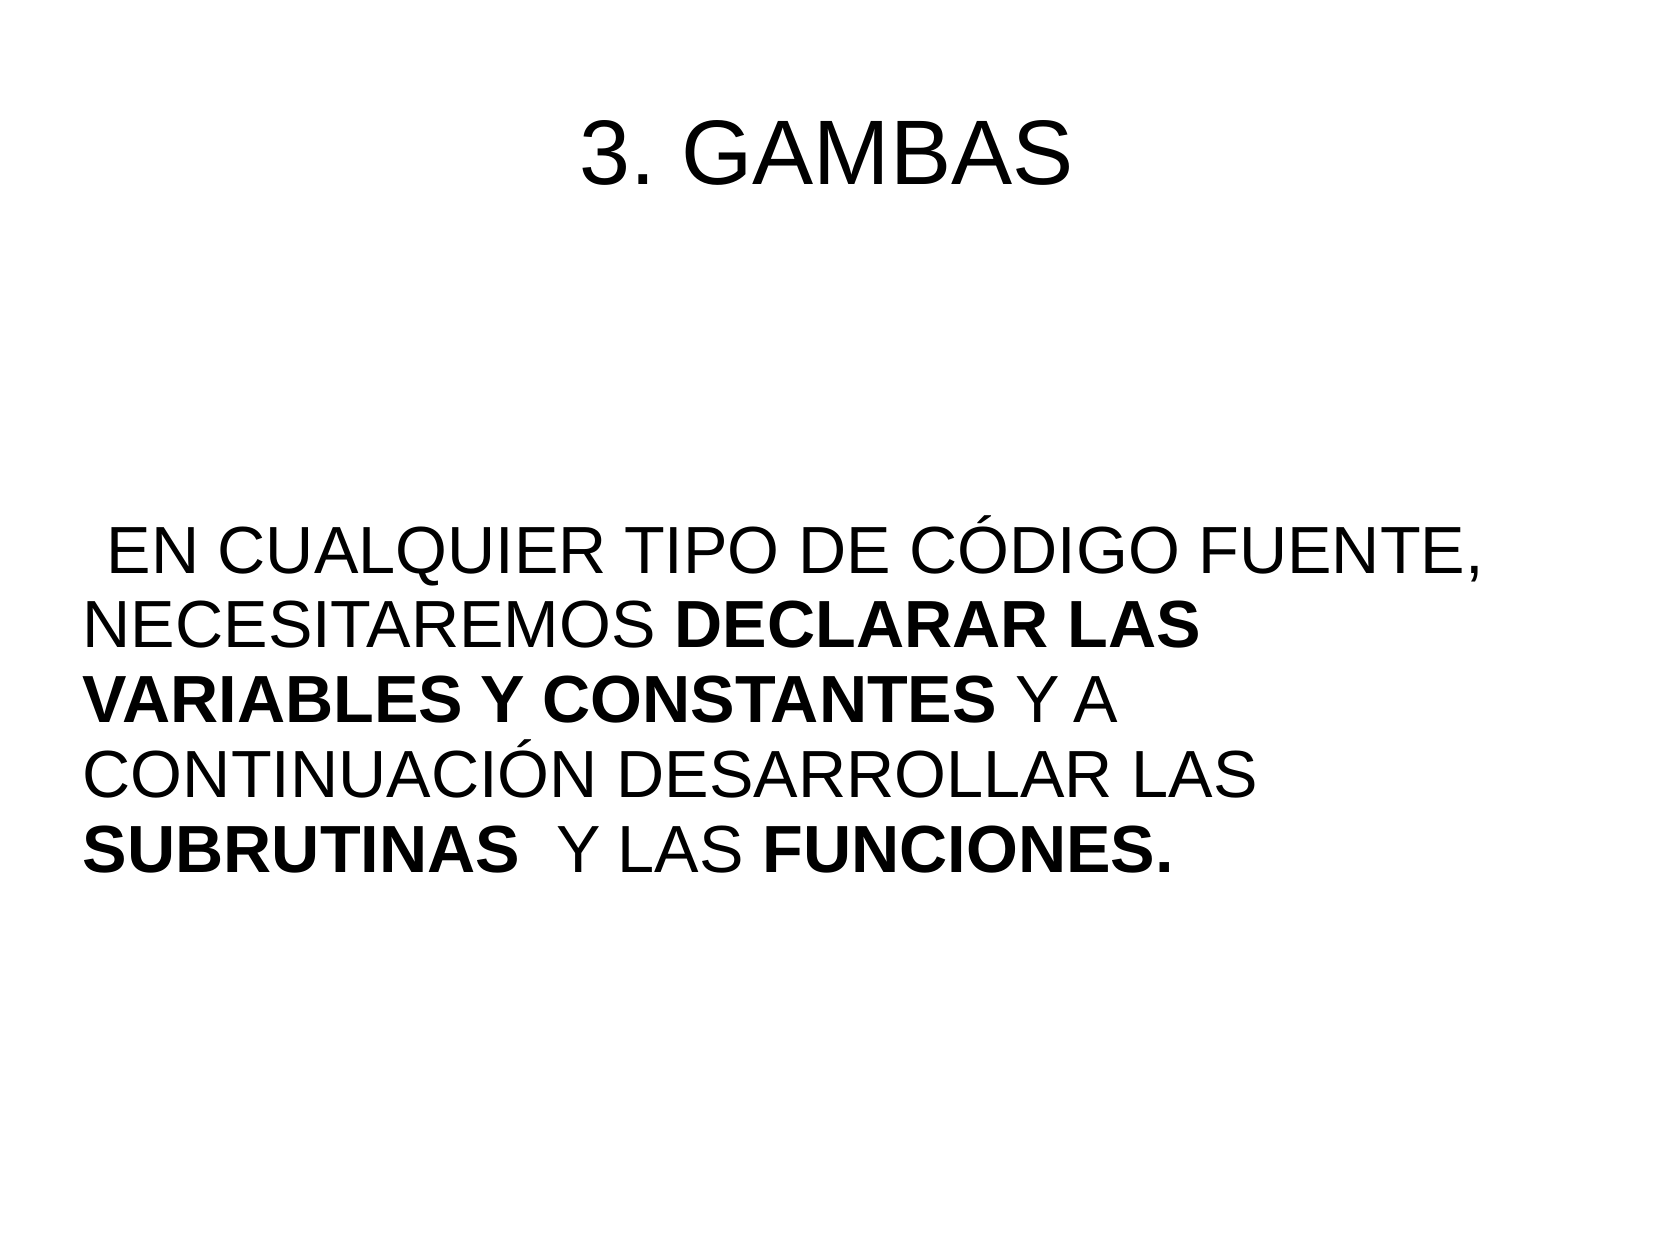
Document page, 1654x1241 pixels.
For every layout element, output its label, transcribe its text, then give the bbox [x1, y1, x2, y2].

title 3. GAMBAS [82, 49, 1571, 257]
subtitle EN CUALQUIER TIPO DE CÓDIGO FUENTE, NECESITAREMOS DECLARAR LAS VARIABLES Y CONSTANTES Y A CONTINUACIÓN DESARROLLAR LAS SUBRUTINAS Y LAS FUNCIONES. [82, 290, 1571, 1109]
